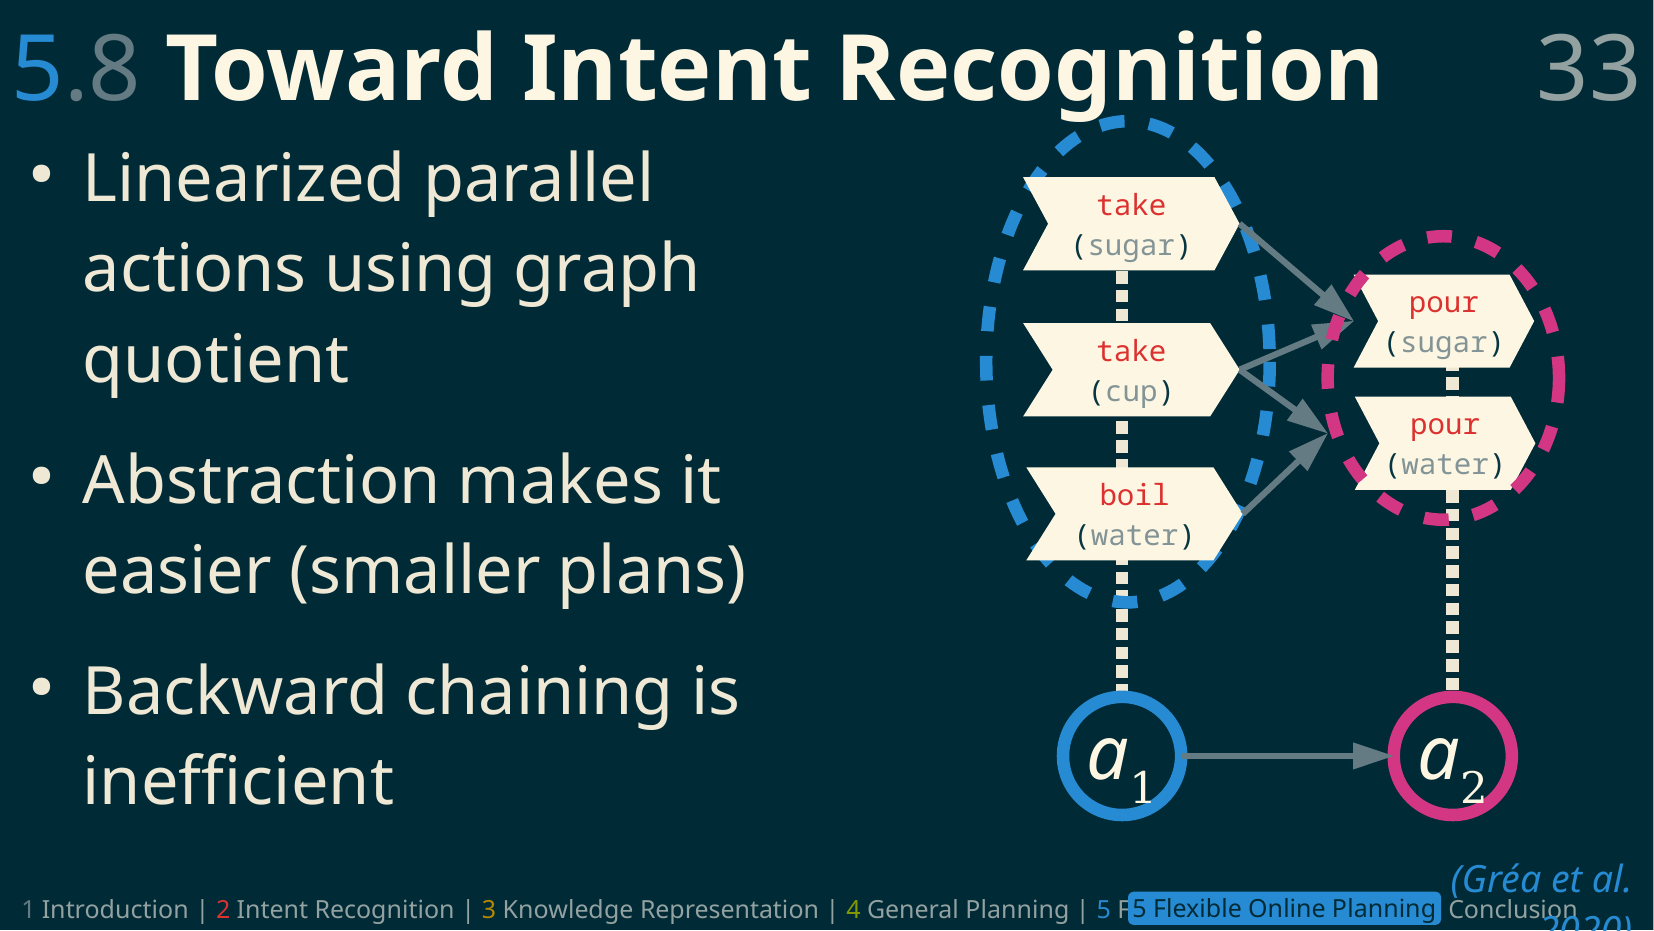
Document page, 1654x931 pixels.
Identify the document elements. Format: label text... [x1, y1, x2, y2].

text_box a2 [1393, 696, 1512, 816]
picture [1058, 692, 1187, 820]
text_box a1 [1062, 696, 1182, 816]
picture [1128, 692, 1187, 753]
text_box take (cup) [1023, 323, 1239, 417]
text_box 5 Flexible Online Planning [1128, 891, 1442, 925]
list Linearized parallel actions using graph quotient Abstraction makes it easier (smaller plans) Backward chaining is inefficient [11, 129, 808, 885]
text_box pour (sugar) [1353, 274, 1535, 368]
title 5.8 Toward Intent Recognition [11, 7, 1501, 123]
text_box pour (water) [1354, 396, 1536, 490]
picture [1388, 690, 1518, 821]
text_box take (sugar) [1023, 177, 1240, 271]
text_box boil (water) [1026, 467, 1243, 561]
text_box (Gréa et al. 2020) [1334, 845, 1648, 898]
